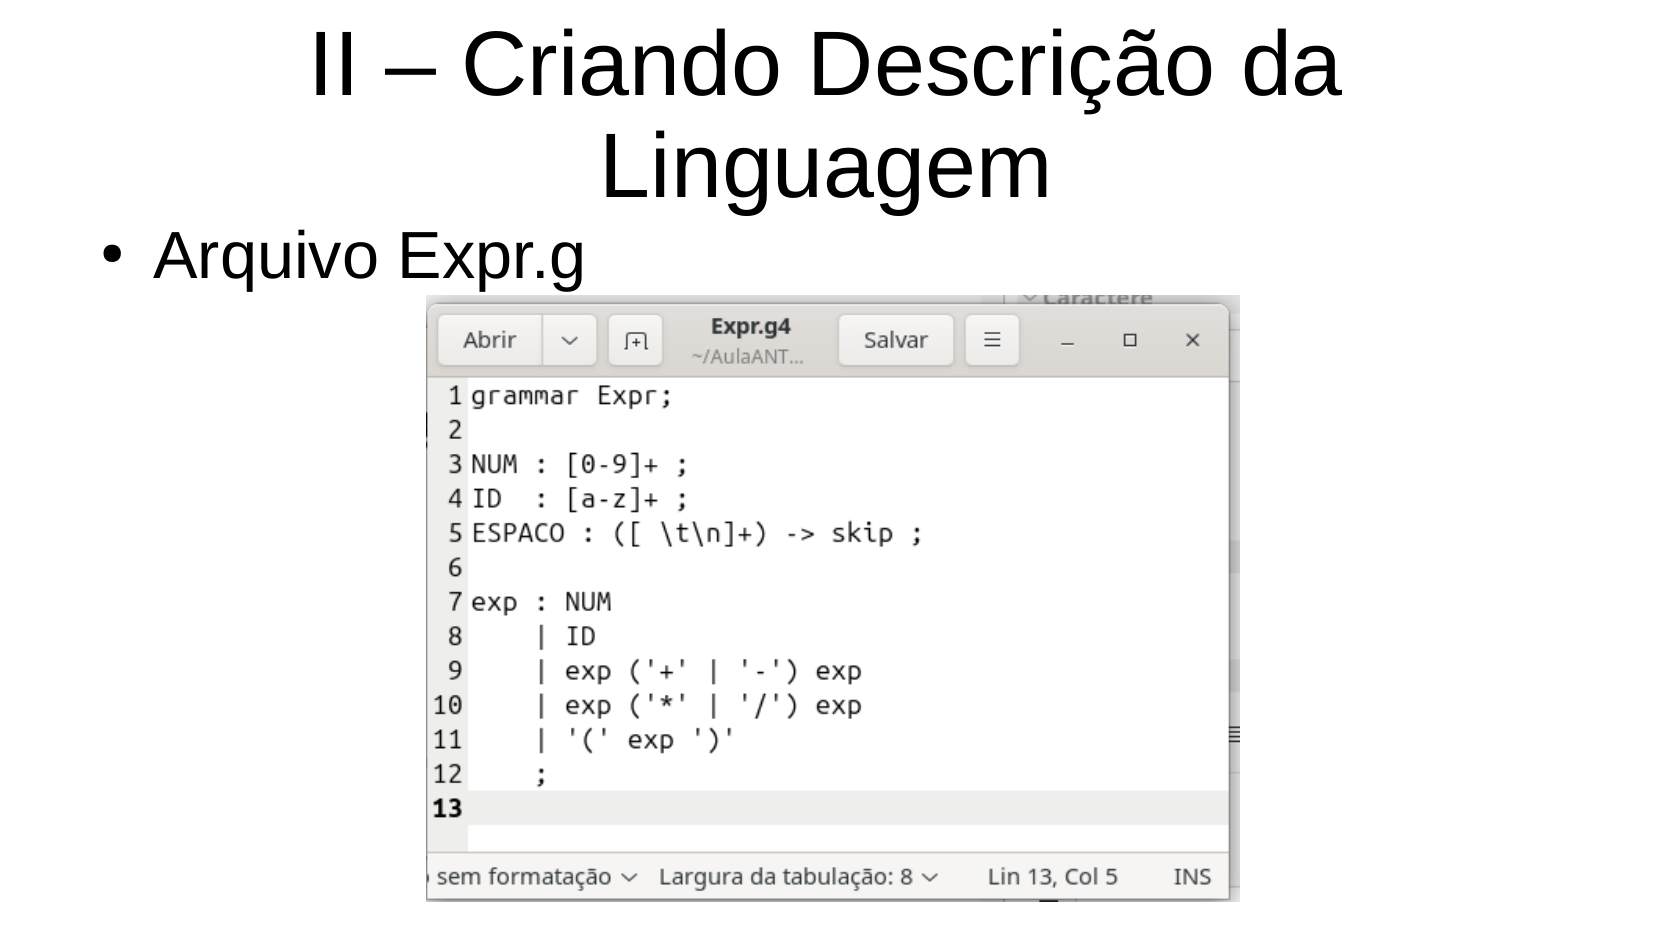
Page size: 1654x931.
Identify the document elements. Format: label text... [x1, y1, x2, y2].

picture [426, 295, 1240, 902]
title II – Criando Descrição da Linguagem [82, 12, 1571, 217]
list Arquivo Expr.g [82, 217, 1571, 758]
